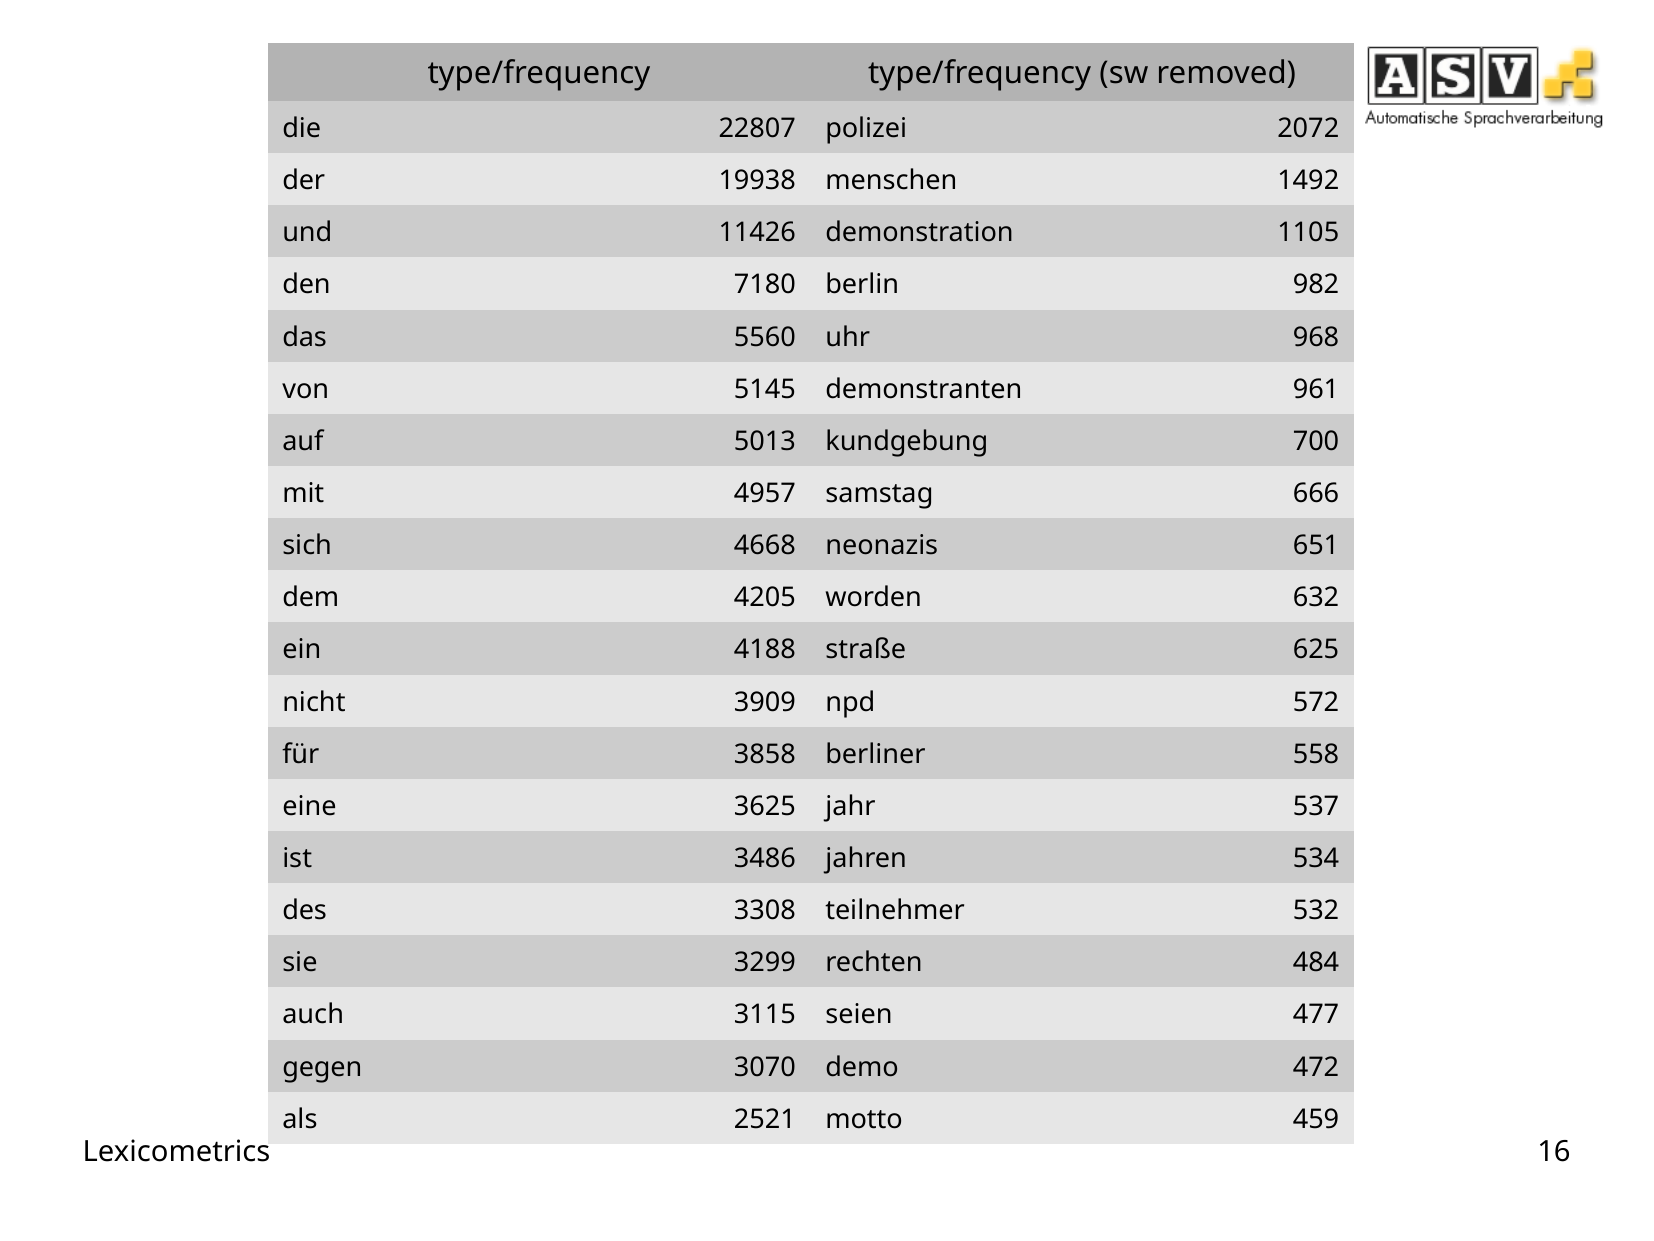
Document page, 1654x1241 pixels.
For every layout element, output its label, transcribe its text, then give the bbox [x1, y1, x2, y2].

table_cell 2072 [1144, 101, 1354, 153]
table_cell eine [268, 779, 539, 831]
table_cell berliner [811, 727, 1144, 779]
table_cell 572 [1144, 675, 1354, 727]
table_cell jahren [811, 831, 1144, 883]
table_cell 537 [1144, 779, 1354, 831]
table_cell 4668 [539, 518, 811, 570]
table_cell der [268, 153, 539, 205]
table_cell 3308 [539, 883, 811, 935]
table_cell 4188 [539, 622, 811, 675]
table_cell 651 [1144, 518, 1354, 570]
table_cell 532 [1144, 883, 1354, 935]
table_cell 632 [1144, 570, 1354, 622]
table_cell als [268, 1092, 539, 1144]
table_cell demo [811, 1040, 1144, 1092]
table_cell 472 [1144, 1040, 1354, 1092]
table_cell 477 [1144, 987, 1354, 1040]
table_cell npd [811, 675, 1144, 727]
table_cell den [268, 257, 539, 310]
table_cell von [268, 362, 539, 414]
table_cell 5145 [539, 362, 811, 414]
table_header type/frequency (sw removed) [811, 43, 1354, 101]
table_cell 666 [1144, 466, 1354, 518]
table_cell 625 [1144, 622, 1354, 675]
table_cell 19938 [539, 153, 811, 205]
table_cell 3909 [539, 675, 811, 727]
table_cell 22807 [539, 101, 811, 153]
table_cell rechten [811, 935, 1144, 987]
table_cell des [268, 883, 539, 935]
table_cell 4957 [539, 466, 811, 518]
table_cell 961 [1144, 362, 1354, 414]
table_cell menschen [811, 153, 1144, 205]
table_cell 2521 [539, 1092, 811, 1144]
table_cell 3299 [539, 935, 811, 987]
table_cell 700 [1144, 414, 1354, 466]
table_cell berlin [811, 257, 1144, 310]
table_cell 968 [1144, 310, 1354, 362]
table_cell nicht [268, 675, 539, 727]
table_cell 534 [1144, 831, 1354, 883]
table_cell 1492 [1144, 153, 1354, 205]
table_cell 11426 [539, 205, 811, 257]
table_cell 3625 [539, 779, 811, 831]
table_header type/frequency [268, 43, 811, 101]
table_cell 459 [1144, 1092, 1354, 1144]
table_cell teilnehmer [811, 883, 1144, 935]
table_cell 484 [1144, 935, 1354, 987]
table_cell die [268, 101, 539, 153]
table_cell mit [268, 466, 539, 518]
table_cell jahr [811, 779, 1144, 831]
table_cell 5013 [539, 414, 811, 466]
table_cell 558 [1144, 727, 1354, 779]
table_cell das [268, 310, 539, 362]
table_cell 3070 [539, 1040, 811, 1092]
table_cell 982 [1144, 257, 1354, 310]
table_cell auch [268, 987, 539, 1040]
table_cell sich [268, 518, 539, 570]
table_cell 3486 [539, 831, 811, 883]
table_cell uhr [811, 310, 1144, 362]
table_cell kundgebung [811, 414, 1144, 466]
table_cell demonstration [811, 205, 1144, 257]
table_cell 1105 [1144, 205, 1354, 257]
table_cell neonazis [811, 518, 1144, 570]
table_cell ist [268, 831, 539, 883]
table_cell und [268, 205, 539, 257]
table_cell polizei [811, 101, 1144, 153]
table_cell demonstranten [811, 362, 1144, 414]
table_cell sie [268, 935, 539, 987]
table_cell seien [811, 987, 1144, 1040]
table_cell 3115 [539, 987, 811, 1040]
table_cell gegen [268, 1040, 539, 1092]
table_cell worden [811, 570, 1144, 622]
table_cell straße [811, 622, 1144, 675]
table_cell samstag [811, 466, 1144, 518]
table_cell für [268, 727, 539, 779]
table_cell 3858 [539, 727, 811, 779]
table_cell auf [268, 414, 539, 466]
table_cell 4205 [539, 570, 811, 622]
table_cell dem [268, 570, 539, 622]
picture [1364, 43, 1605, 129]
table_cell ein [268, 622, 539, 675]
table_cell 7180 [539, 257, 811, 310]
table_cell 5560 [539, 310, 811, 362]
table_cell motto [811, 1092, 1144, 1144]
